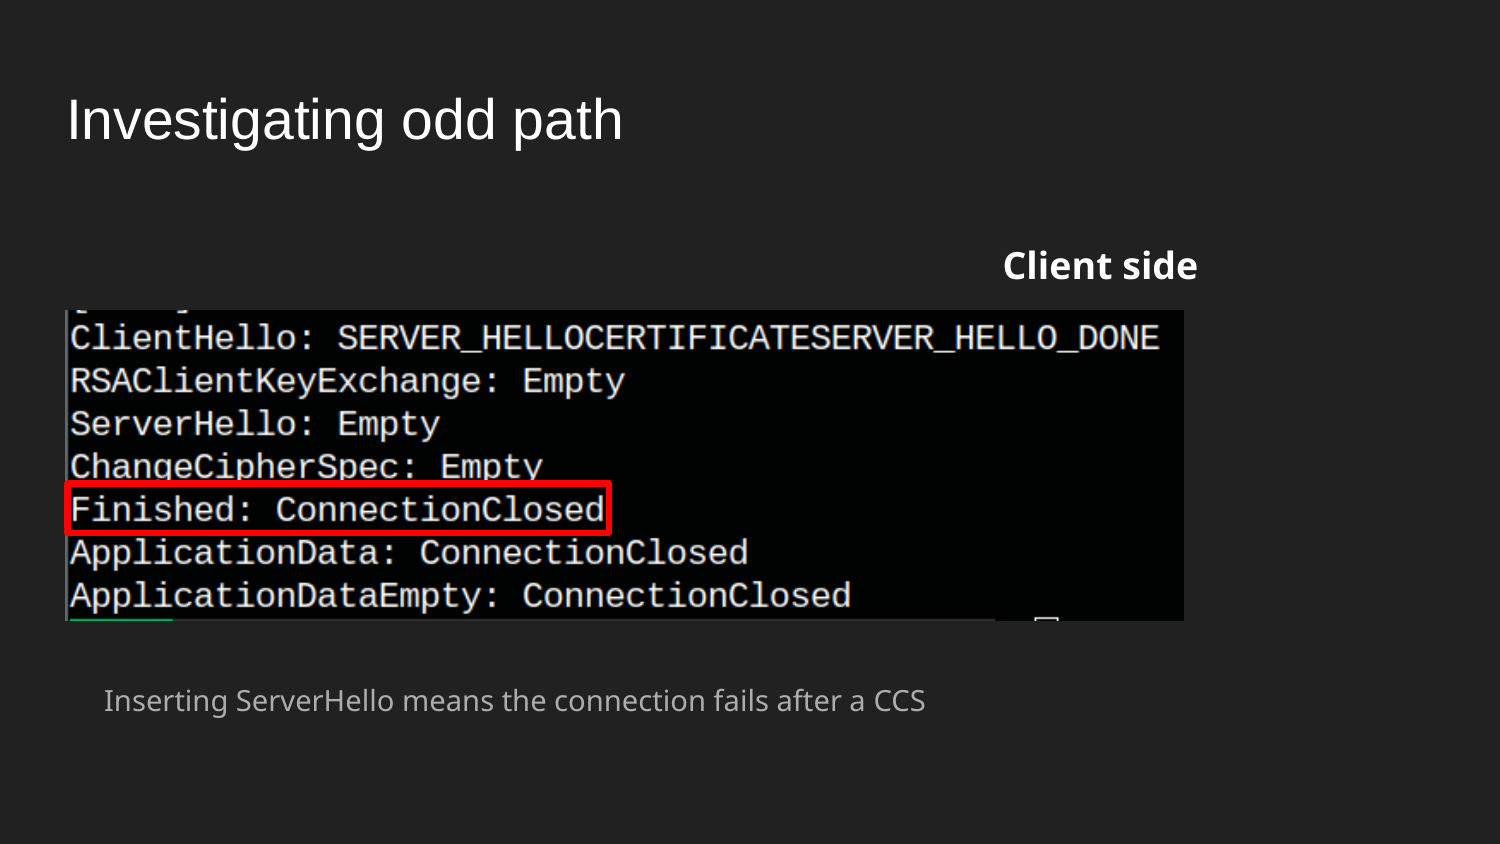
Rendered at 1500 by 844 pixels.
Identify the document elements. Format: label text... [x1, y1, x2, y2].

title Investigating odd path [51, 72, 1449, 167]
text_box Inserting ServerHello means the connection fails after a CCS [89, 667, 947, 733]
picture [65, 310, 1184, 621]
text_box Client side [987, 227, 1275, 303]
picture [71, 487, 606, 530]
